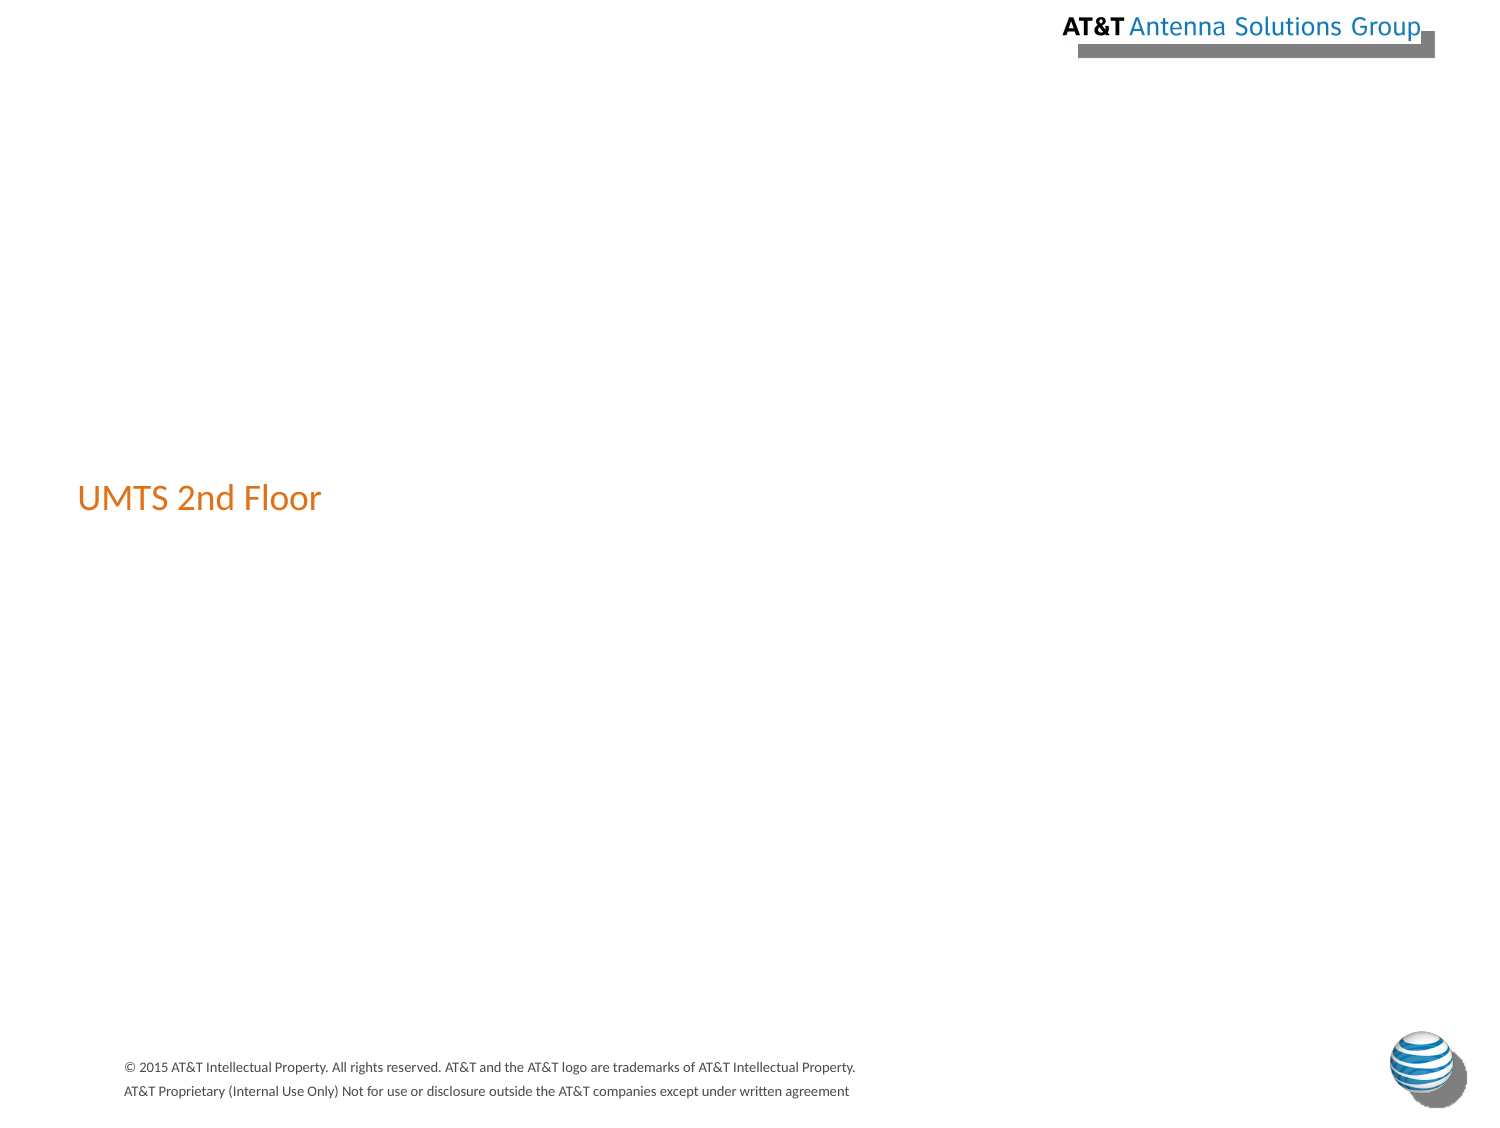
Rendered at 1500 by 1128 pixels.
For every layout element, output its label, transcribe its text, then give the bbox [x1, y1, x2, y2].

picture [1062, 15, 1421, 44]
text_box UMTS 2nd Floor [62, 468, 1500, 1128]
